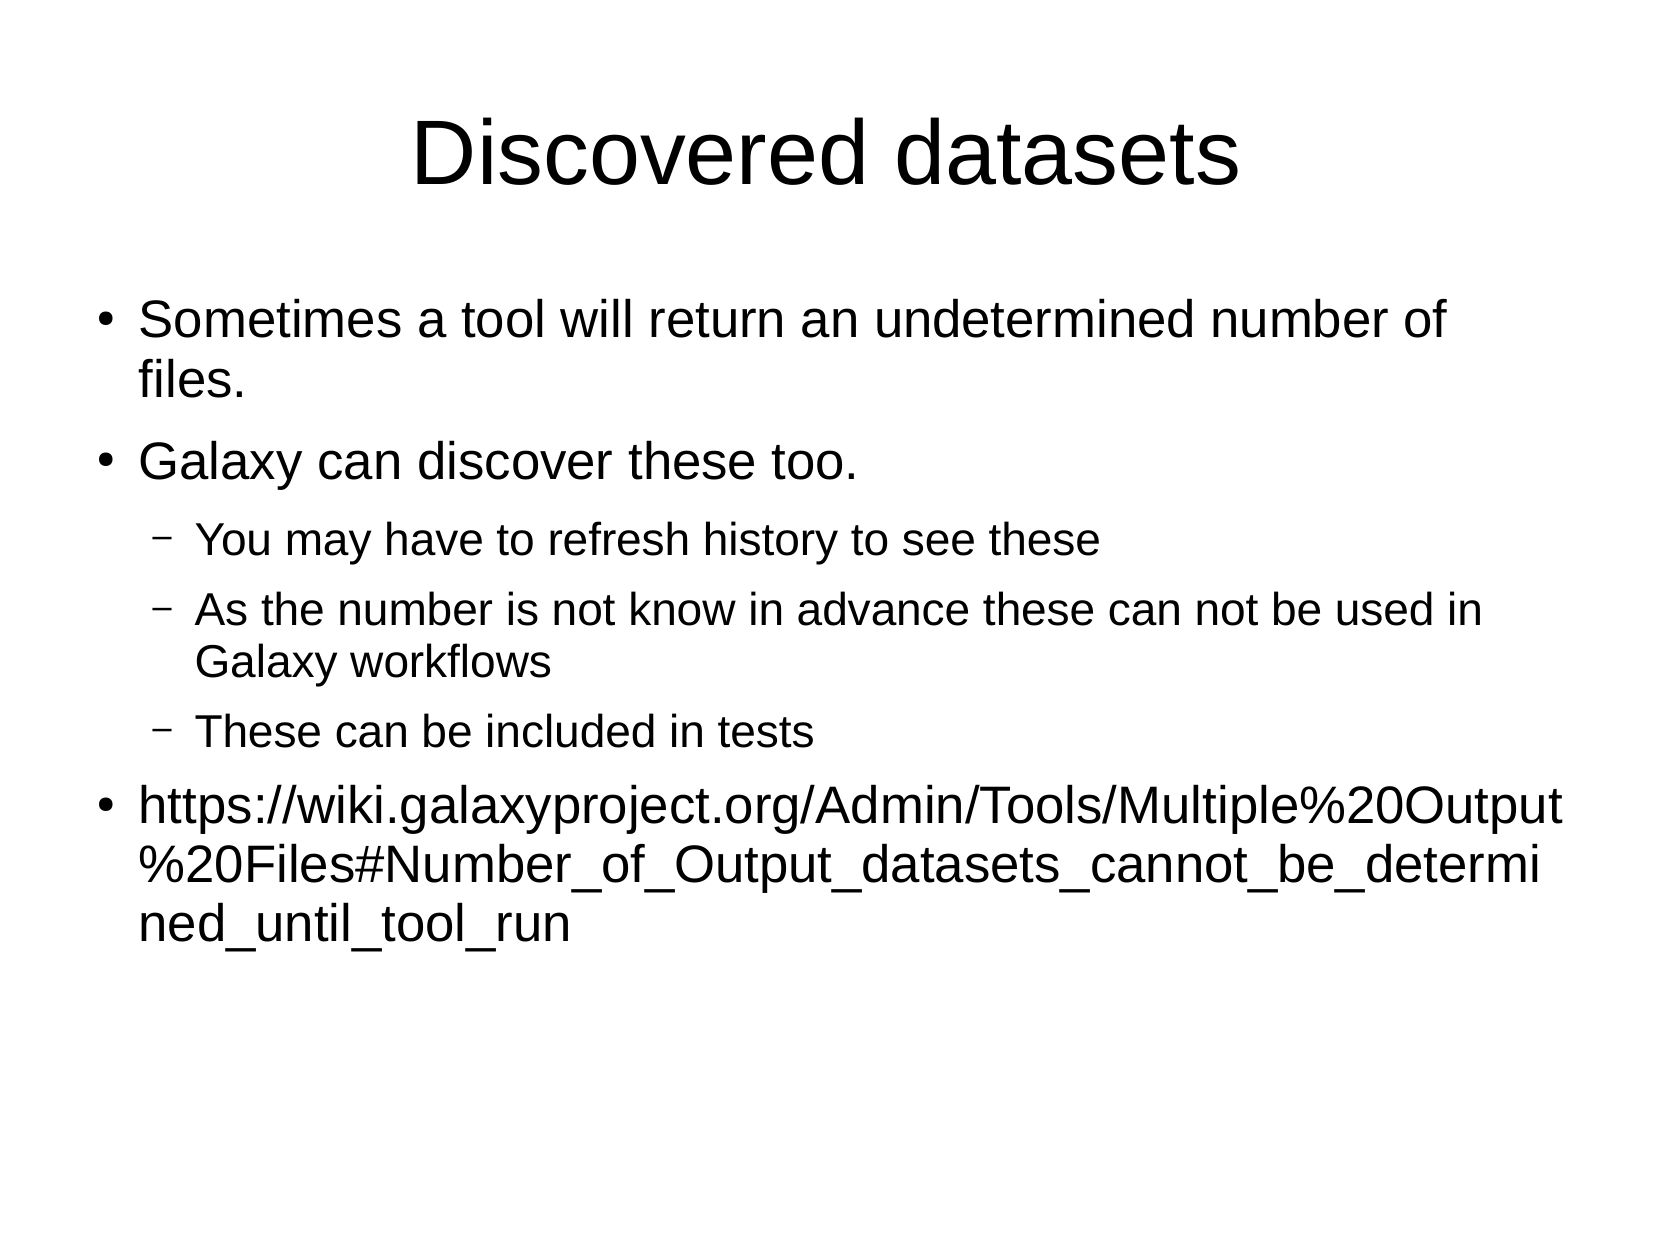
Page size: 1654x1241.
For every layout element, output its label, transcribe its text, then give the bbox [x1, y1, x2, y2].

list Sometimes a tool will return an undetermined number of files. Galaxy can discover these too. You may have to refresh history to see these As the number is not know in advance these can not be used in Galaxy workflows These can be included in tests https://wiki.galaxyproject.org/Admin/Tools/Multiple%20Output%20Files#Number_of_Output_datasets_cannot_be_determined_until_tool_run [82, 290, 1571, 1010]
title Discovered datasets [82, 49, 1571, 257]
